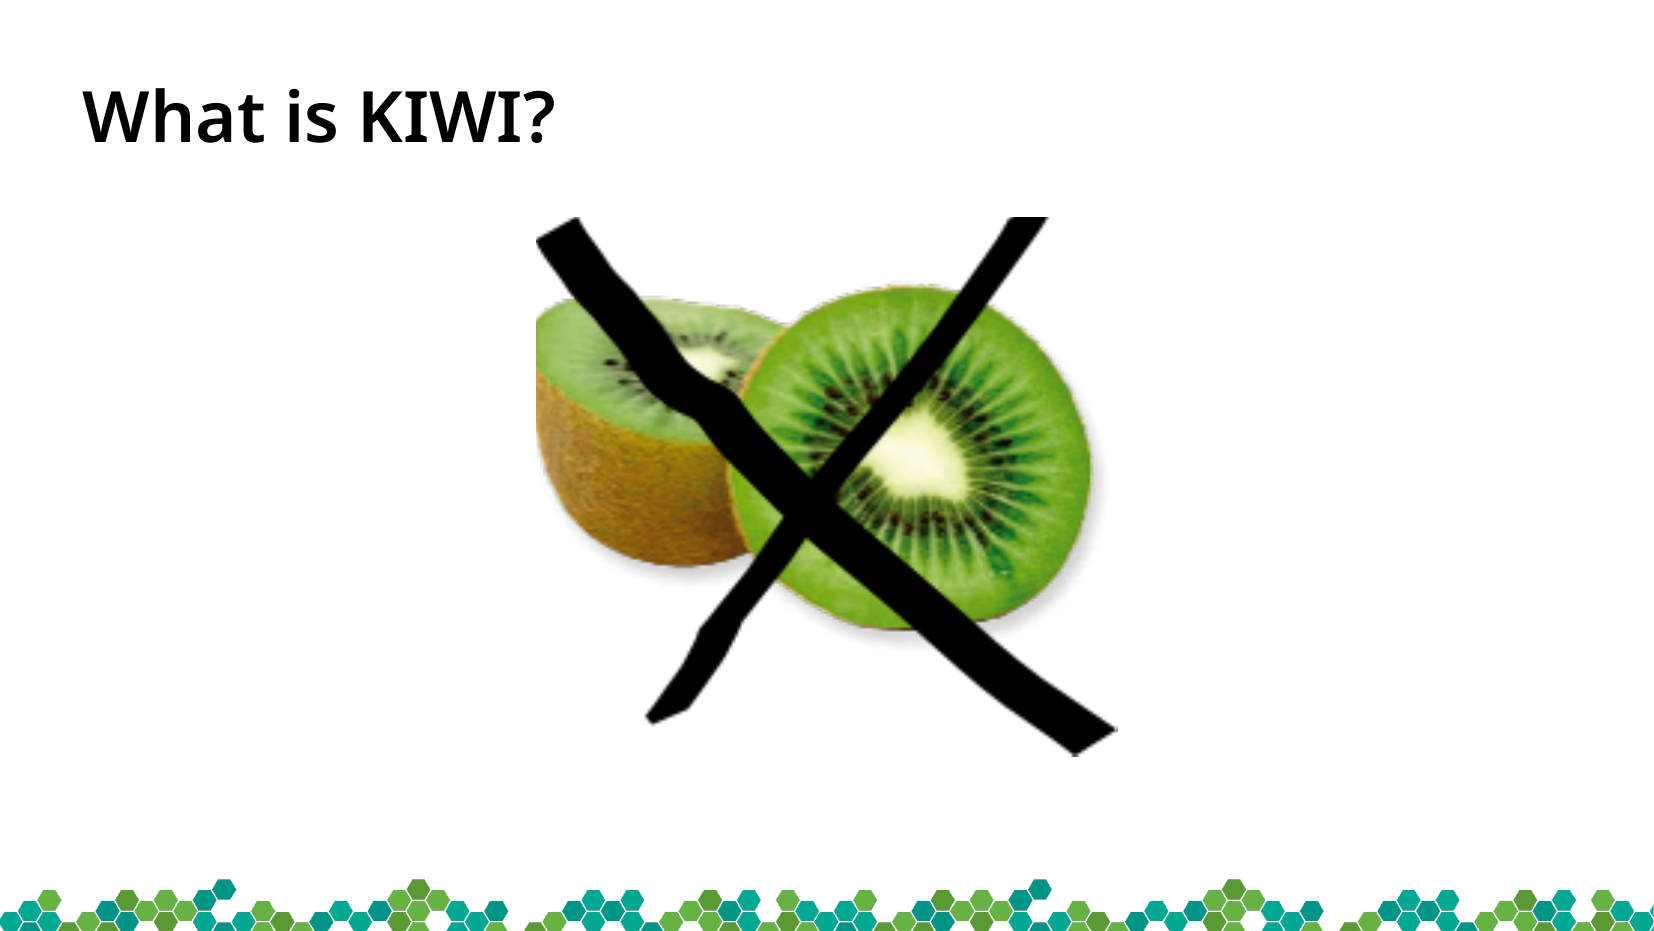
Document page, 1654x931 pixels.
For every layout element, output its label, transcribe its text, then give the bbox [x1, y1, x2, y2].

picture [536, 217, 1118, 758]
title What is KIWI? [82, 37, 1571, 193]
picture [0, 871, 1654, 931]
